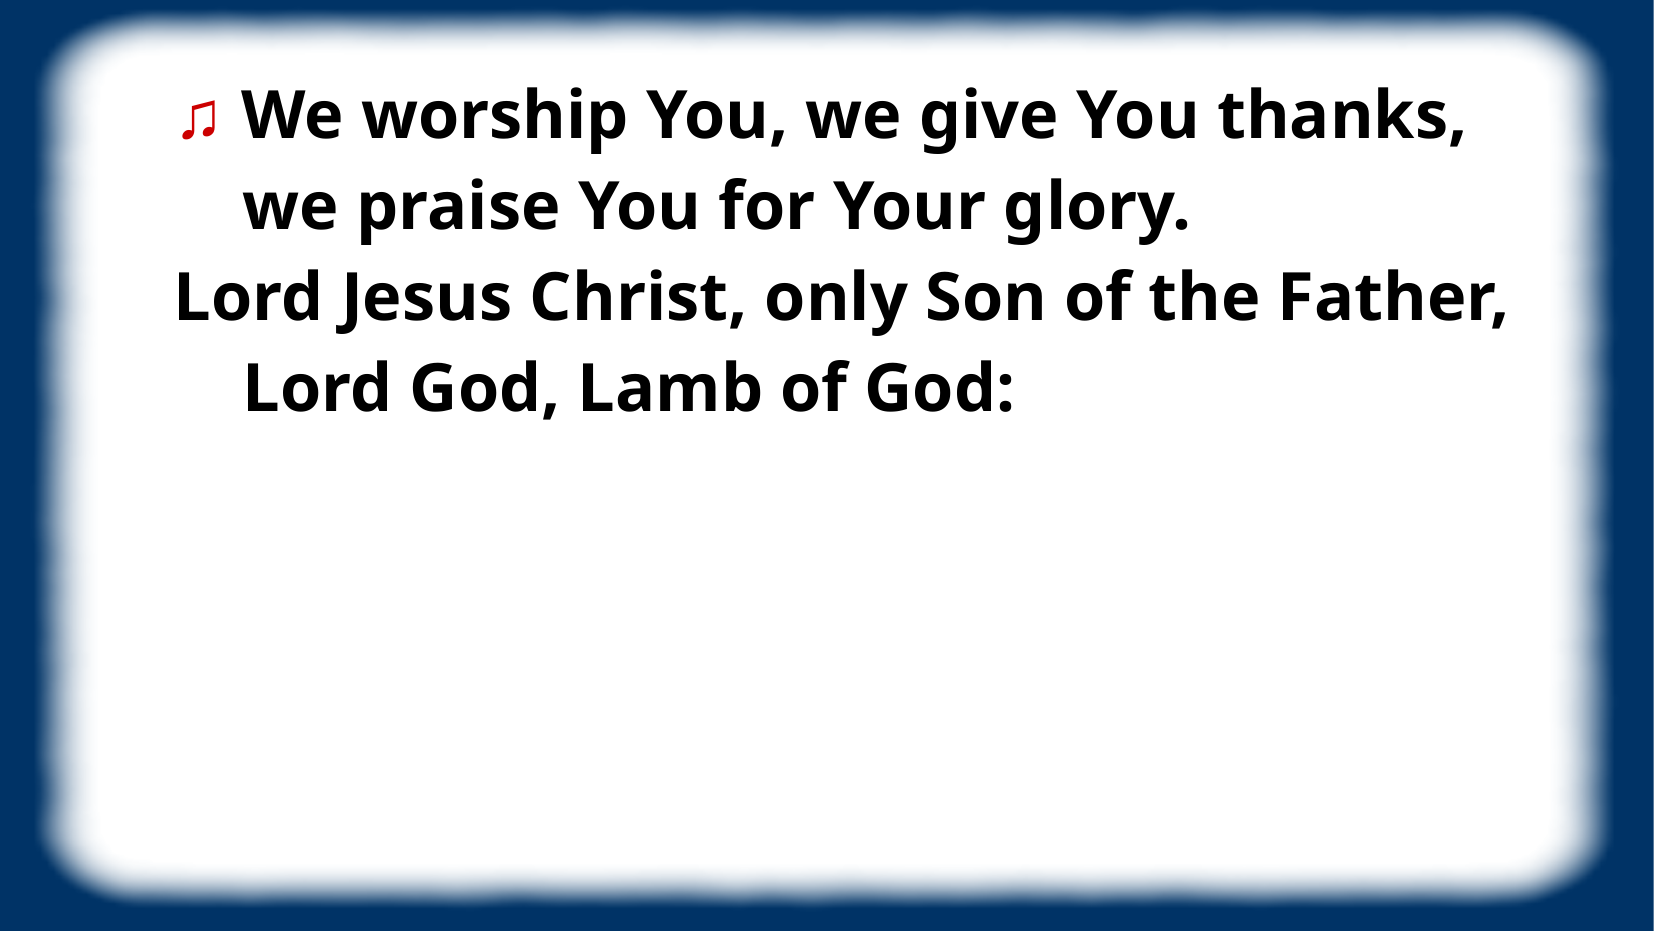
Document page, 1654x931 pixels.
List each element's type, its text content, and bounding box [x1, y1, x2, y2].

picture [0, 0, 1654, 931]
text_box ♫ We worship You, we give You thanks, we praise You for Your glory. Lord Jesus Christ, only Son of the Father, Lord God, Lamb of God: [90, 60, 1546, 430]
